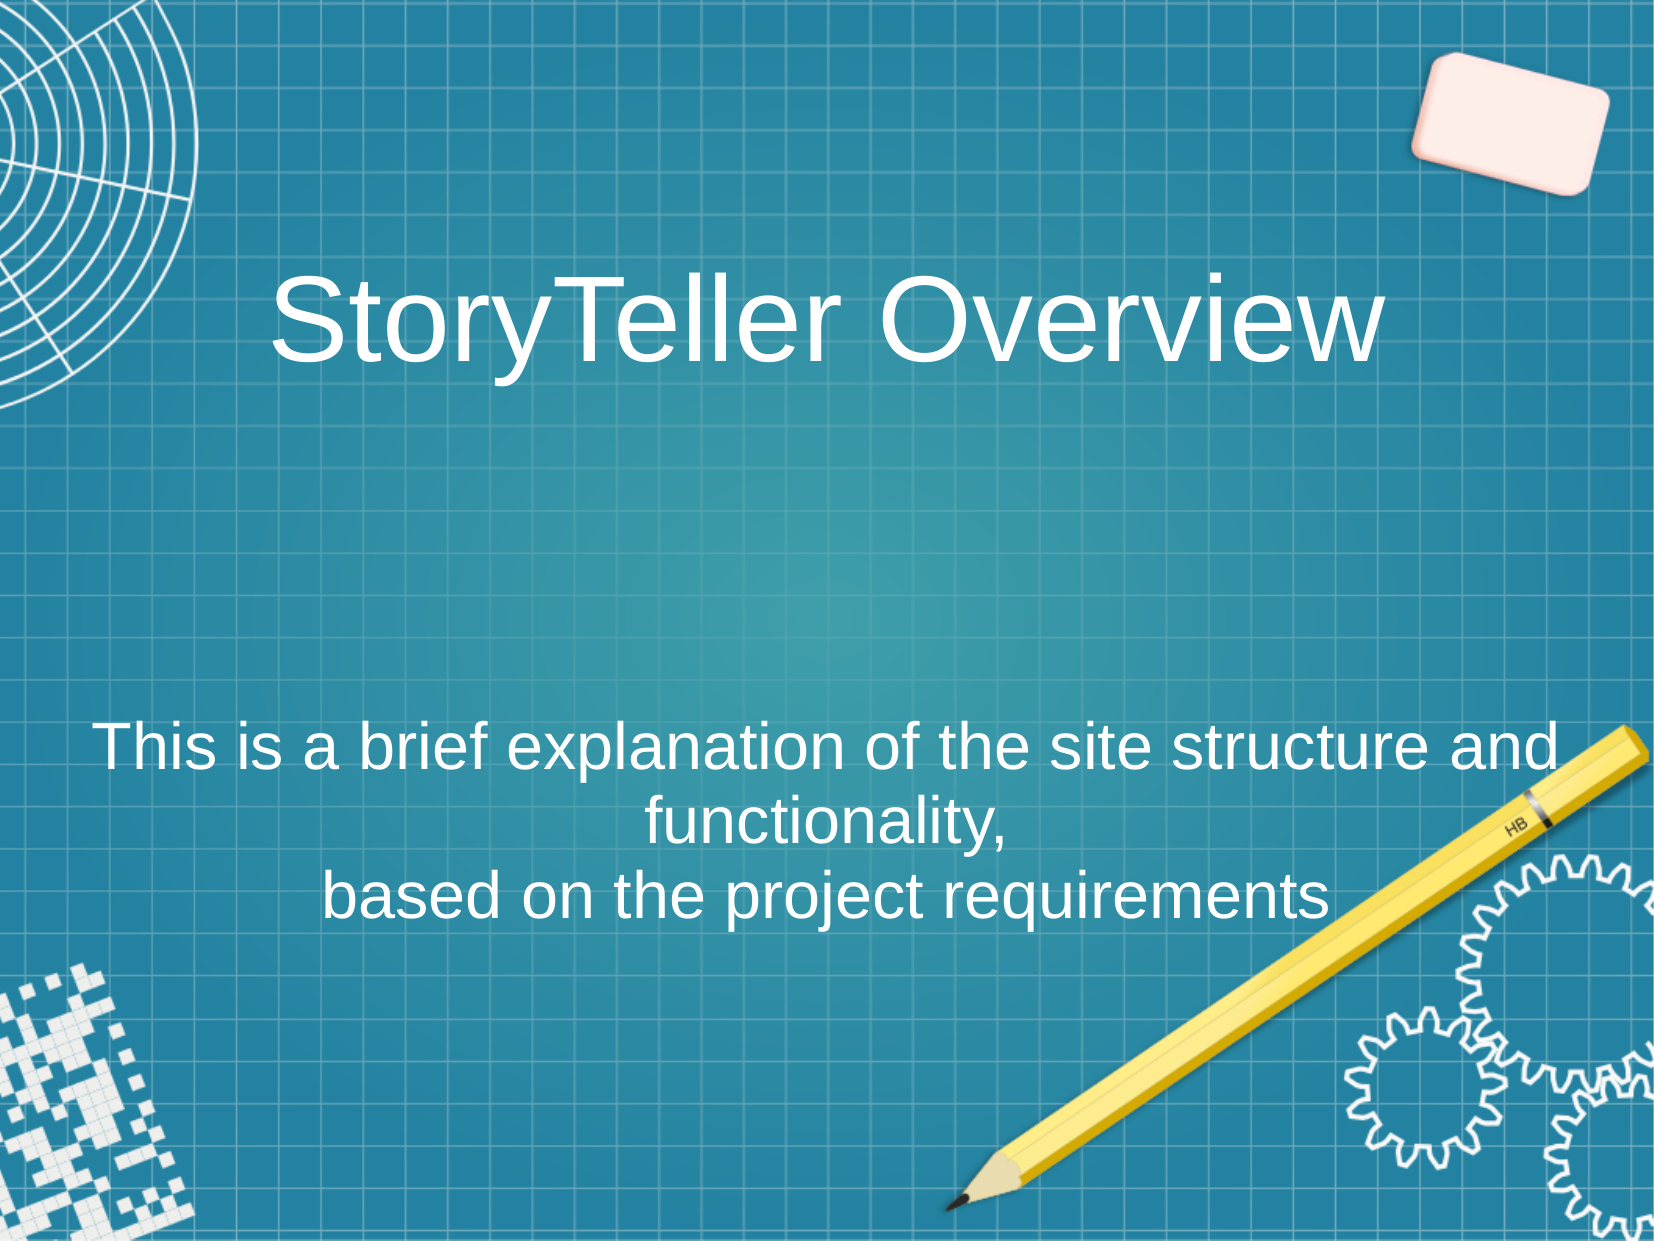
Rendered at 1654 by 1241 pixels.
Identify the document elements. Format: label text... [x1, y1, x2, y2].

picture [0, 0, 1654, 1241]
subtitle This is a brief explanation of the site structure and functionality, based on the project requirements [82, 519, 1571, 1123]
title StoryTeller Overview [82, 177, 1571, 461]
